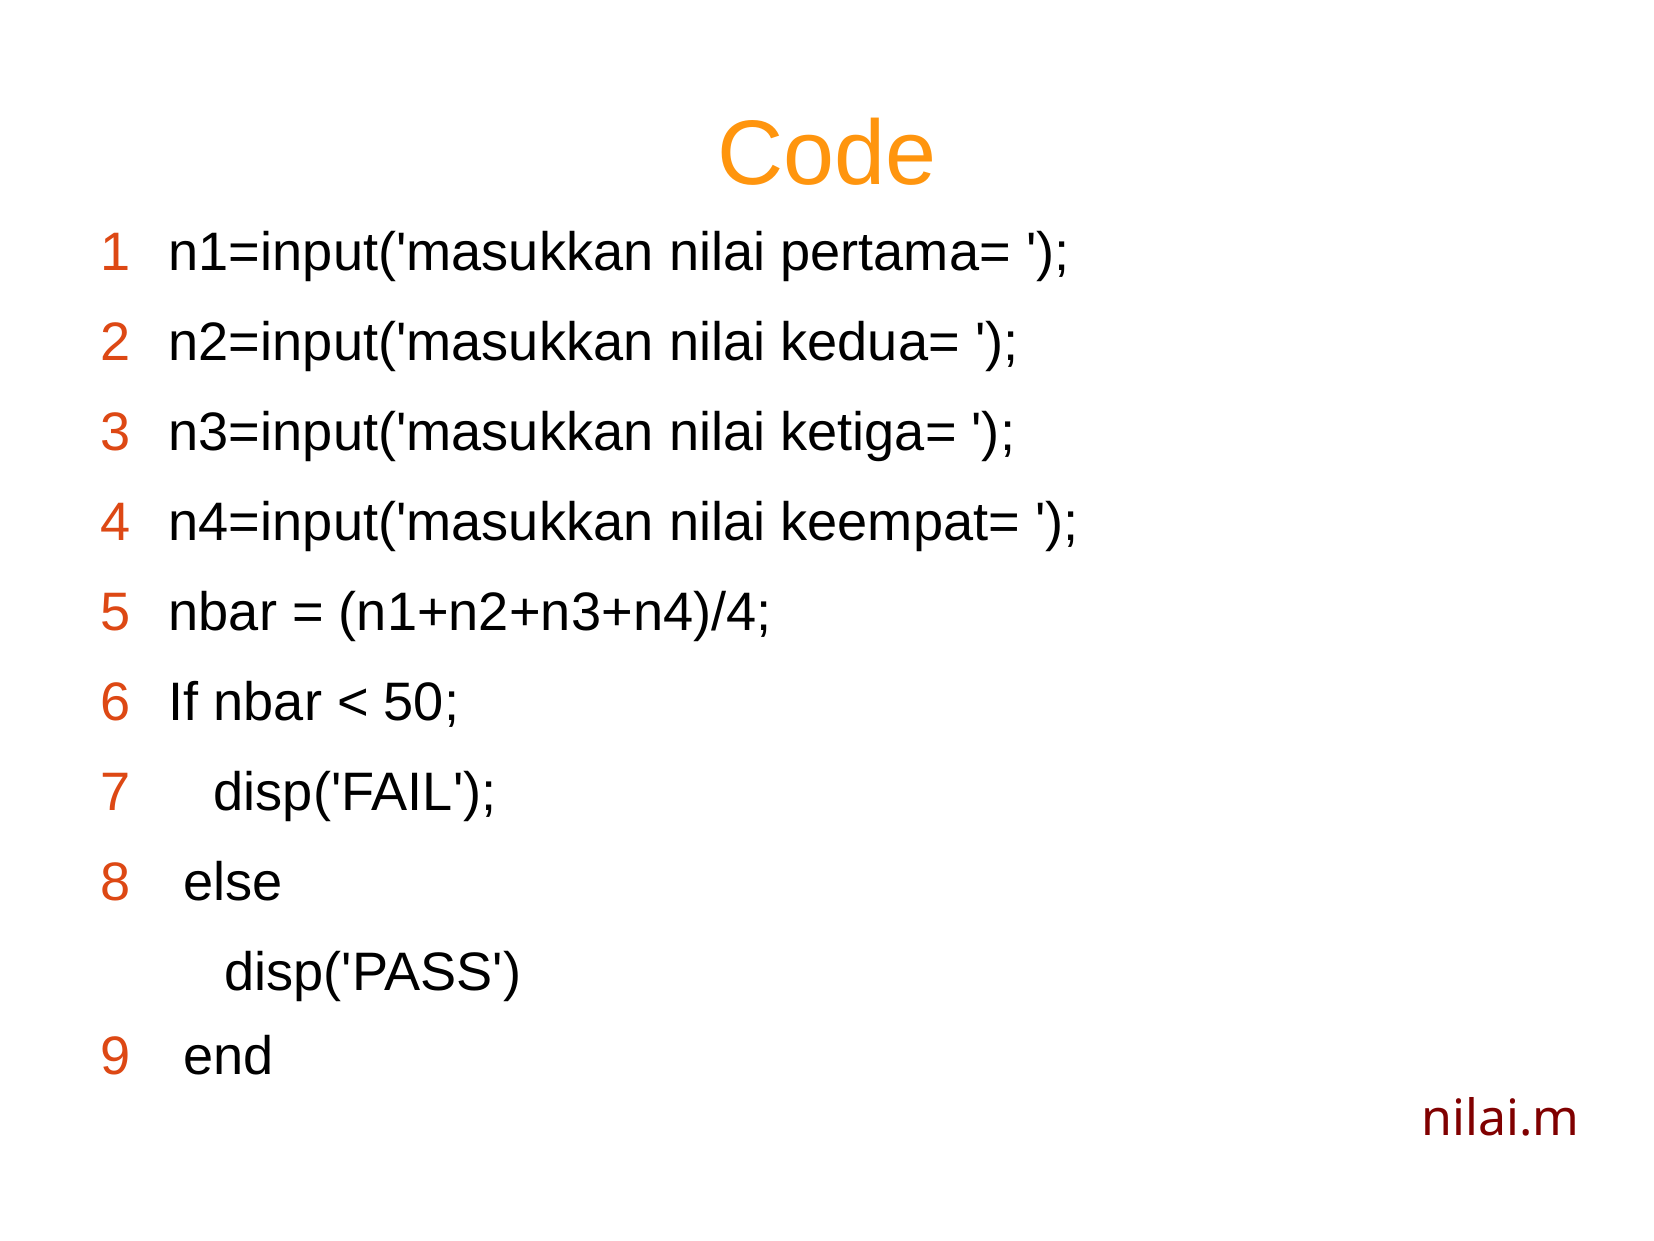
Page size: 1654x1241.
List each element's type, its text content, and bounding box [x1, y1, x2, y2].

title Code [82, 49, 1571, 221]
list n1=input('masukkan nilai pertama= '); n2=input('masukkan nilai kedua= '); n3=input('masukkan nilai ketiga= '); n4=input('masukkan nilai keempat= '); nbar = (n1+n2+n3+n4)/4; If nbar < 50; disp('FAIL'); else disp('PASS') end [82, 221, 1571, 1159]
text_box nilai.m [1133, 1074, 1595, 1146]
